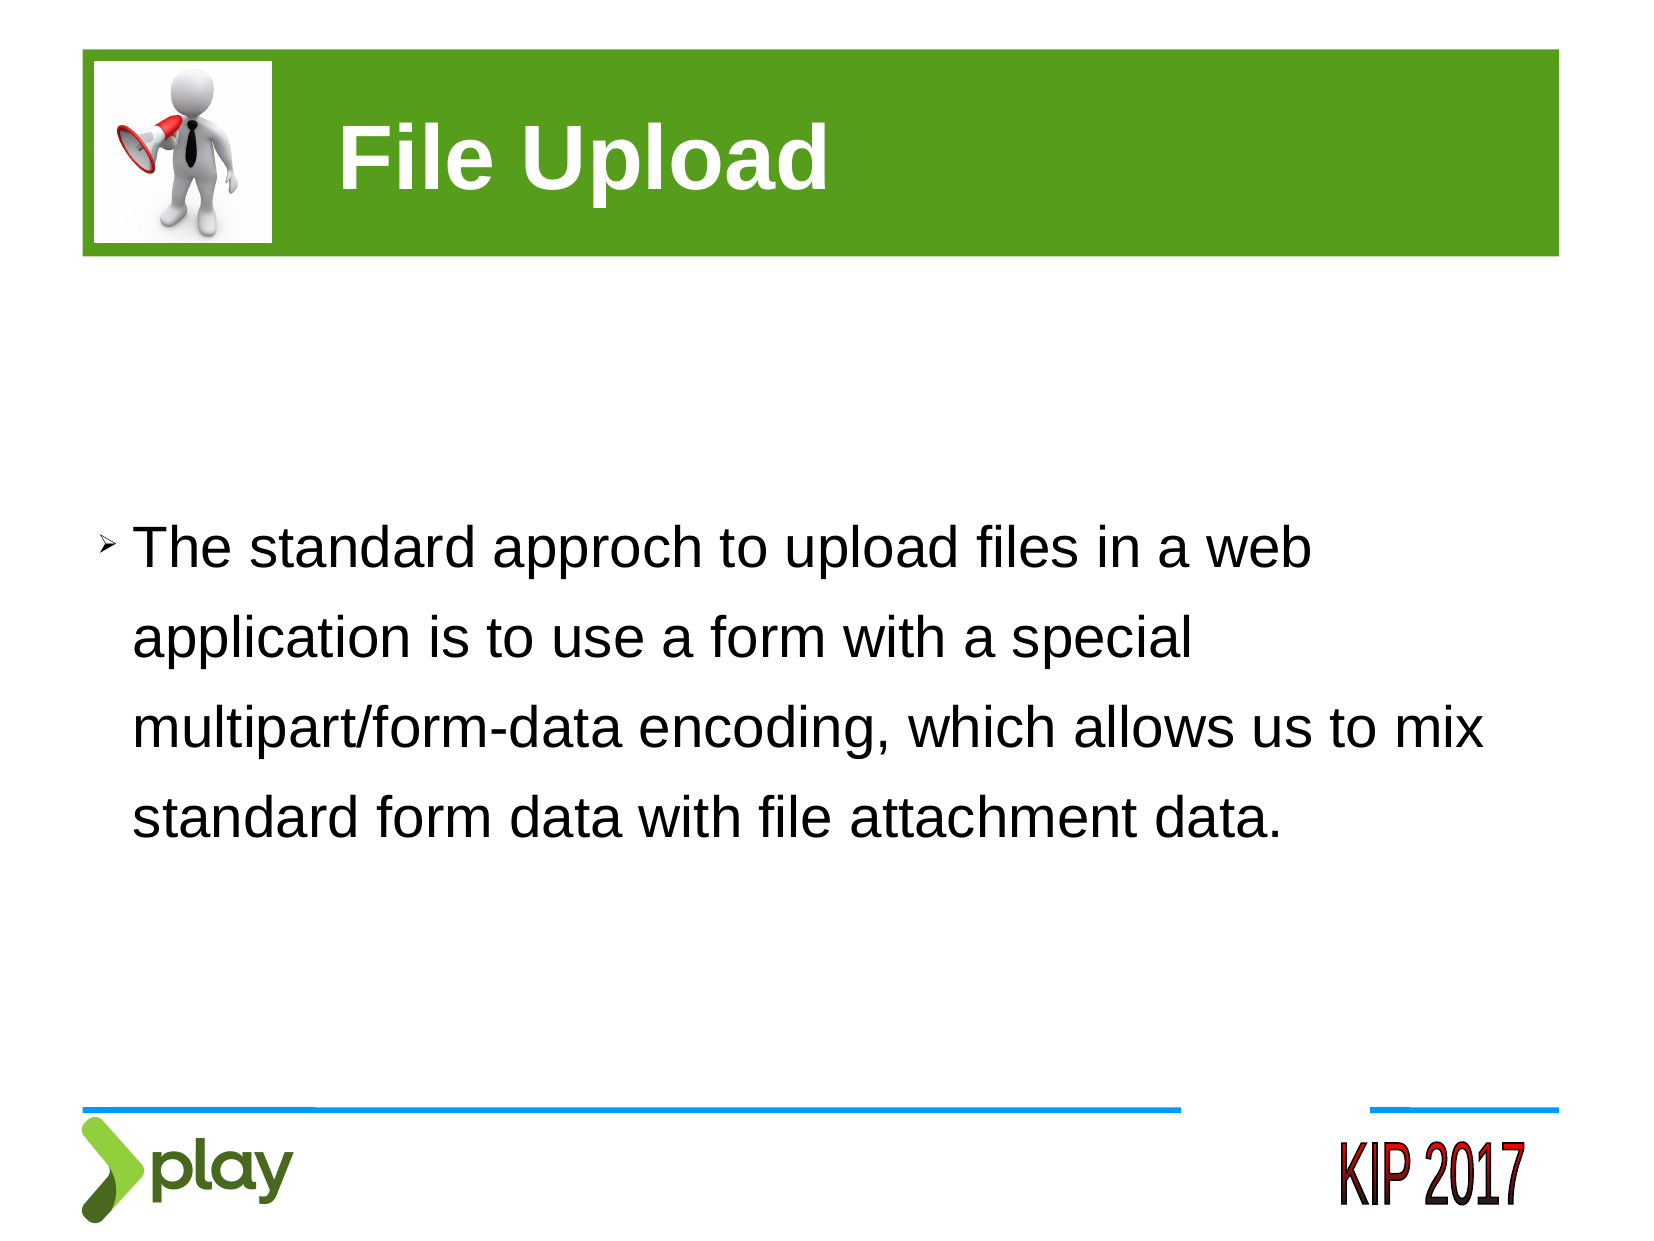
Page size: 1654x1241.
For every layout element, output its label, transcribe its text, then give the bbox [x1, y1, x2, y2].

text_box The standard approch to upload files in a web application is to use a form with a special multipart/form-data encoding, which allows us to mix standard form data with file attachment data. [82, 299, 1560, 1065]
picture [94, 61, 272, 243]
picture [68, 1111, 302, 1229]
title File Upload [82, 49, 1560, 257]
